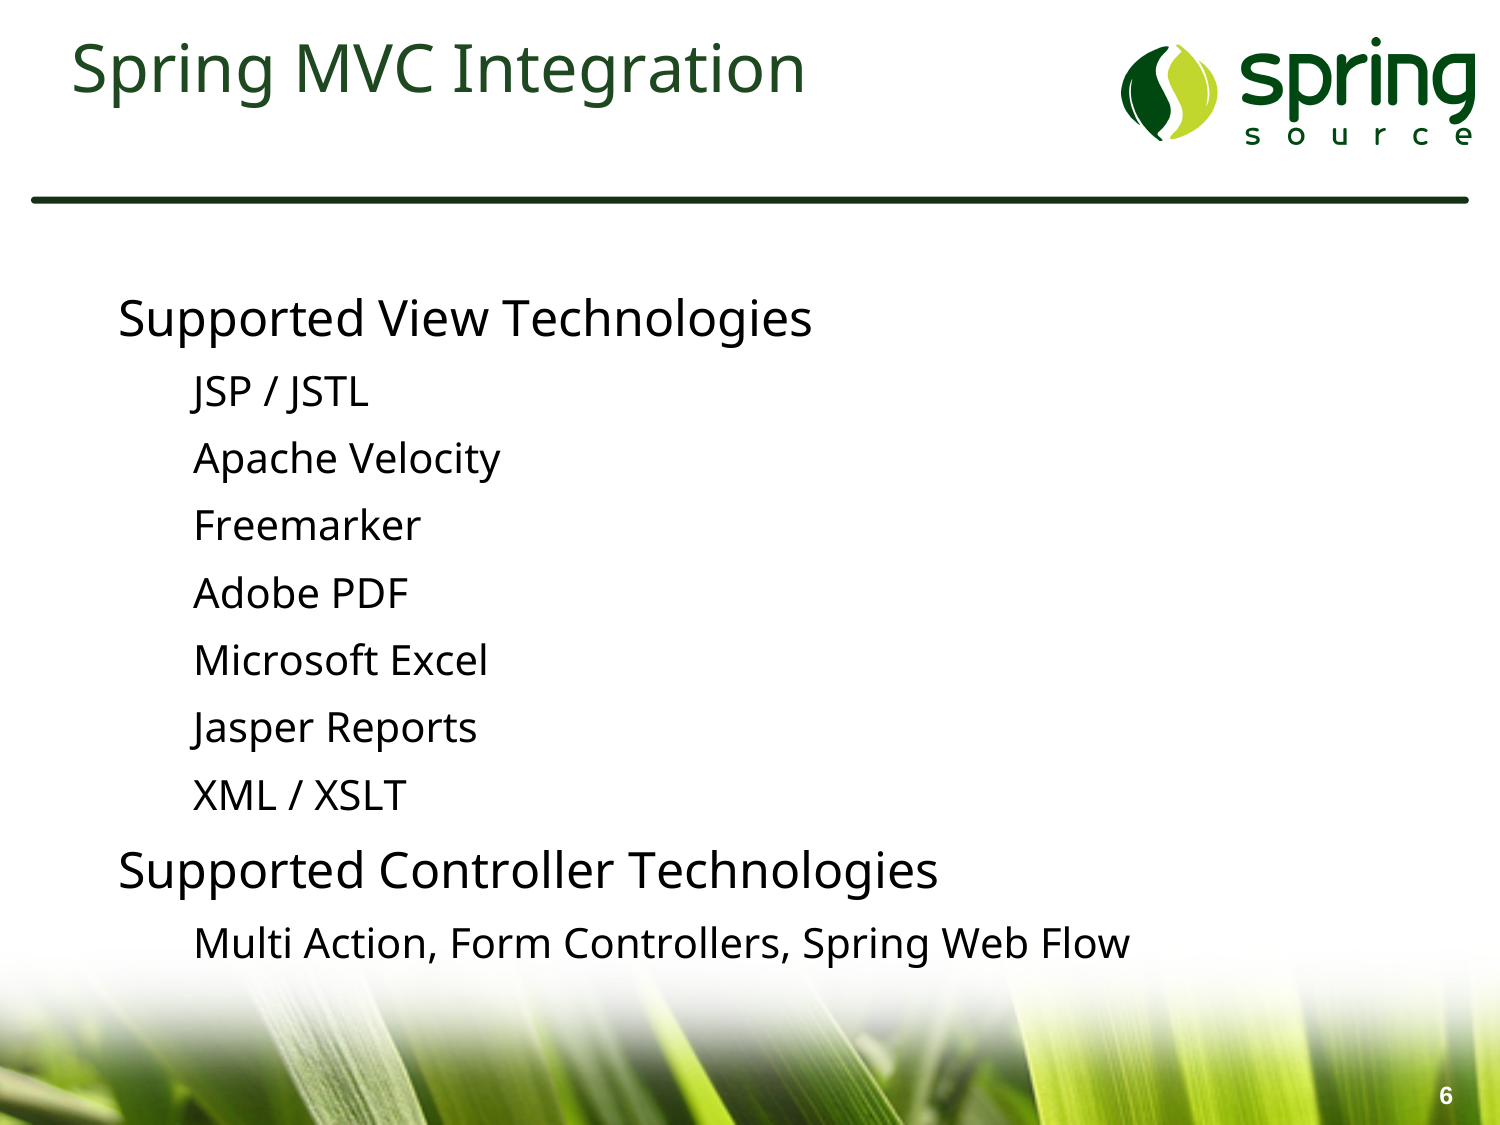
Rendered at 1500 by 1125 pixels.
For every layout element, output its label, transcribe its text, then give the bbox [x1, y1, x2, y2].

picture [1104, 944, 1109, 953]
picture [910, 944, 922, 955]
picture [678, 944, 691, 955]
picture [382, 944, 395, 955]
picture [1010, 944, 1023, 955]
picture [1078, 944, 1091, 955]
picture [832, 944, 845, 955]
picture [595, 944, 608, 955]
picture [1118, 944, 1123, 953]
picture [237, 944, 249, 955]
picture [476, 944, 489, 955]
picture [0, 944, 1500, 1125]
list Supported View Technologies JSP / JSTL Apache Velocity Freemarker Adobe PDF Microsoft Excel Jasper Reports XML / XSLT Supported Controller Technologies Multi Action, Form Controllers, Spring Web Flow [103, 275, 1394, 938]
picture [209, 944, 215, 952]
picture [1121, 37, 1475, 145]
title Spring MVC Integration [56, 13, 1089, 176]
